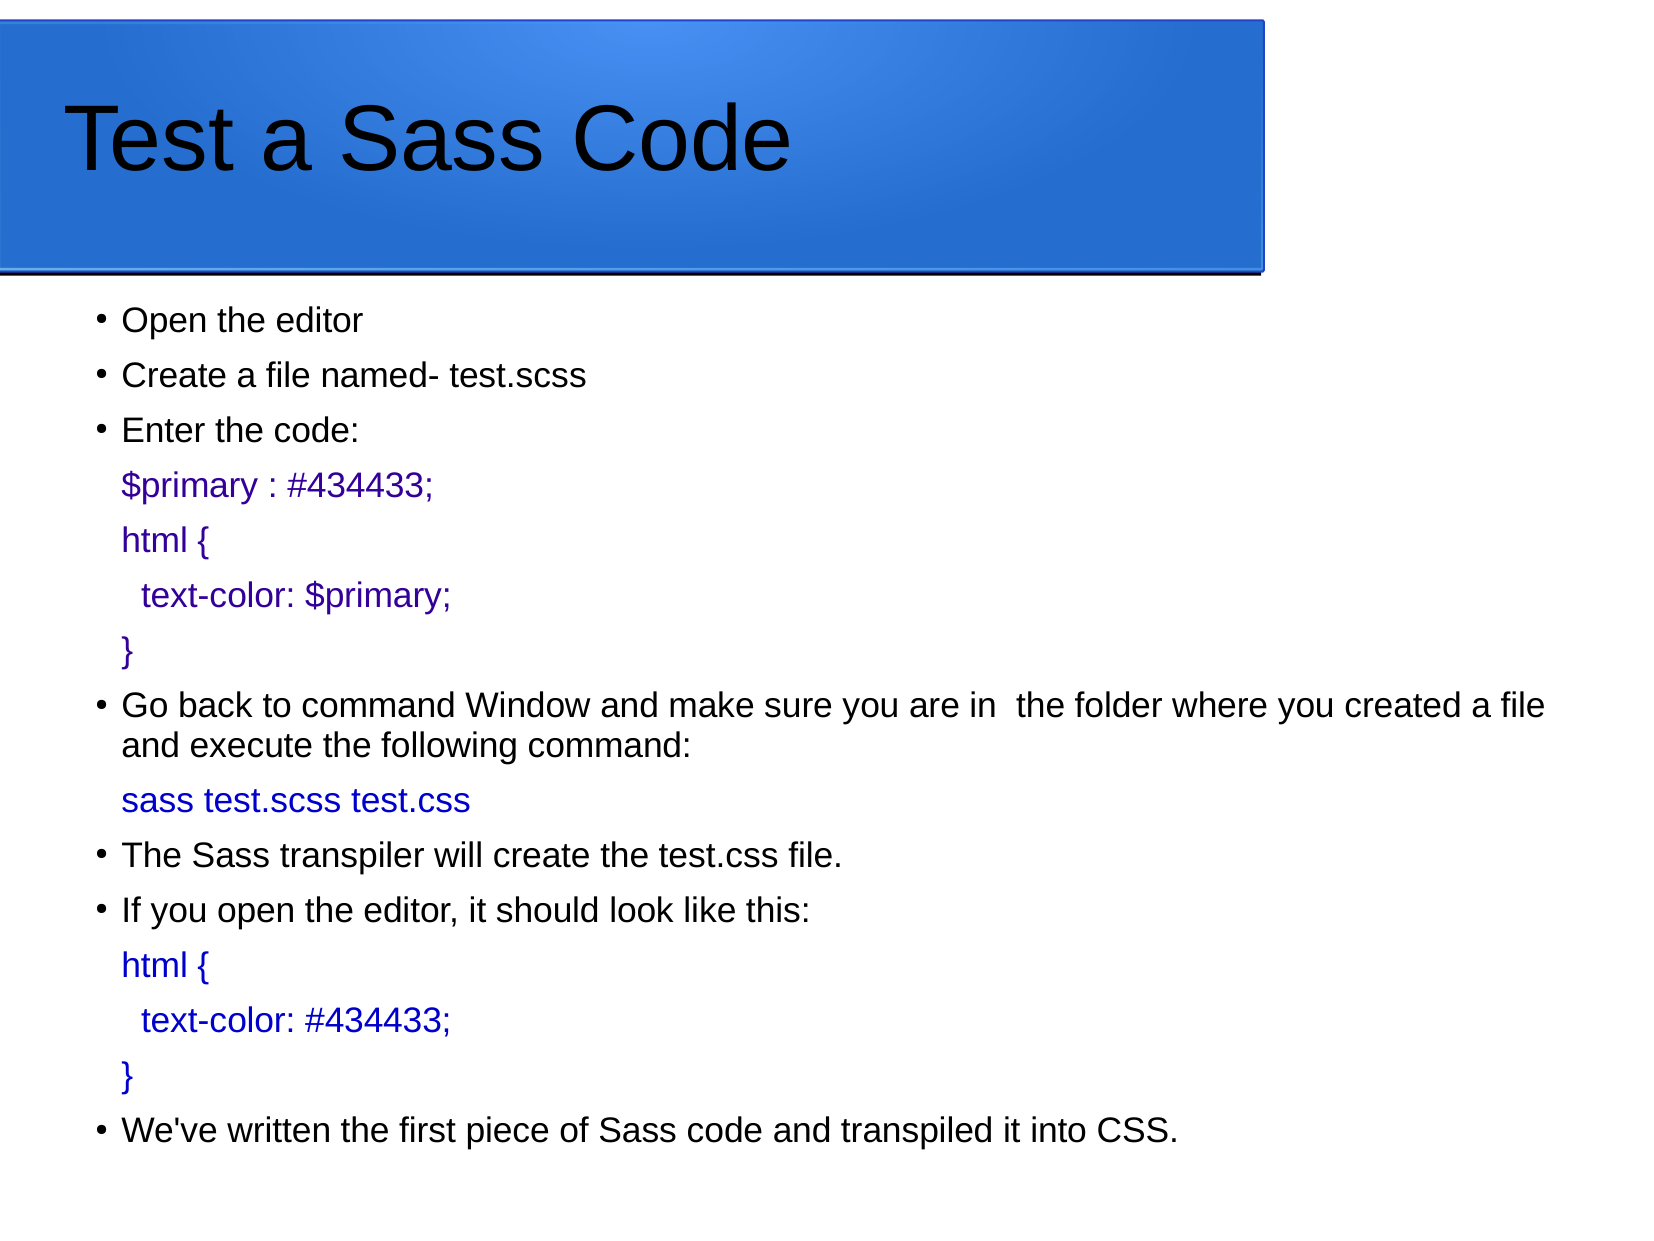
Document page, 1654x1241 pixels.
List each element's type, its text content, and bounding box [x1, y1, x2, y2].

list Open the editor Create a file named- test.scss Enter the code: $primary : #434433; html { text-color: $primary; } Go back to command Window and make sure you are in the folder where you created a file and execute the following command: sass test.scss test.css The Sass transpiler will create the test.css file. If you open the editor, it should look like this: html { text-color: #434433; } We've written the first piece of Sass code and transpiled it into CSS. [86, 300, 1576, 1156]
title Test a Sass Code [63, 35, 1216, 241]
